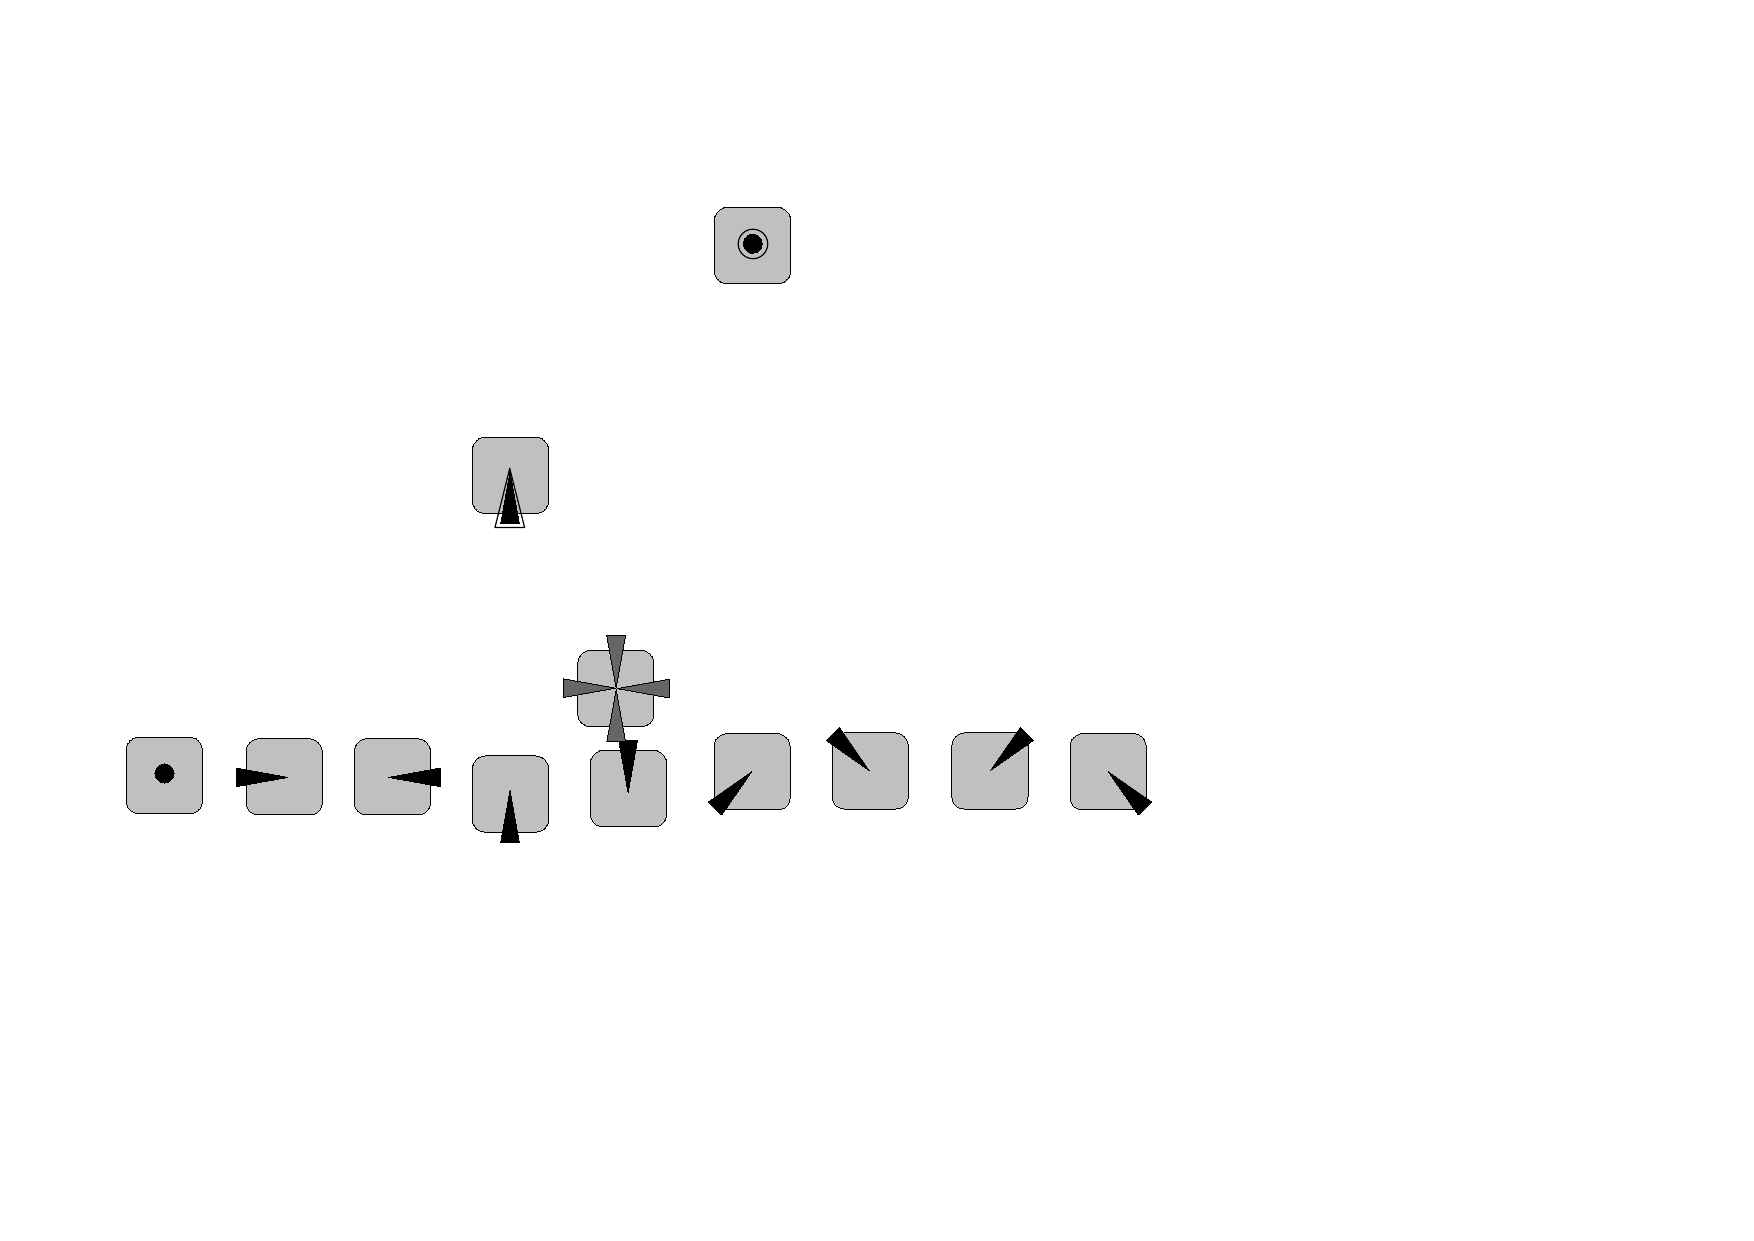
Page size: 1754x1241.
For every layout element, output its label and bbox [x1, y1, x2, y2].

text_box [236, 738, 323, 815]
text_box [500, 474, 520, 524]
text_box [826, 727, 909, 810]
text_box [354, 738, 441, 815]
text_box [126, 737, 203, 814]
text_box [472, 437, 549, 514]
text_box [472, 755, 549, 843]
text_box [708, 733, 791, 815]
text_box [714, 207, 791, 284]
text_box [951, 727, 1034, 810]
text_box [563, 635, 670, 827]
text_box [1070, 733, 1152, 815]
